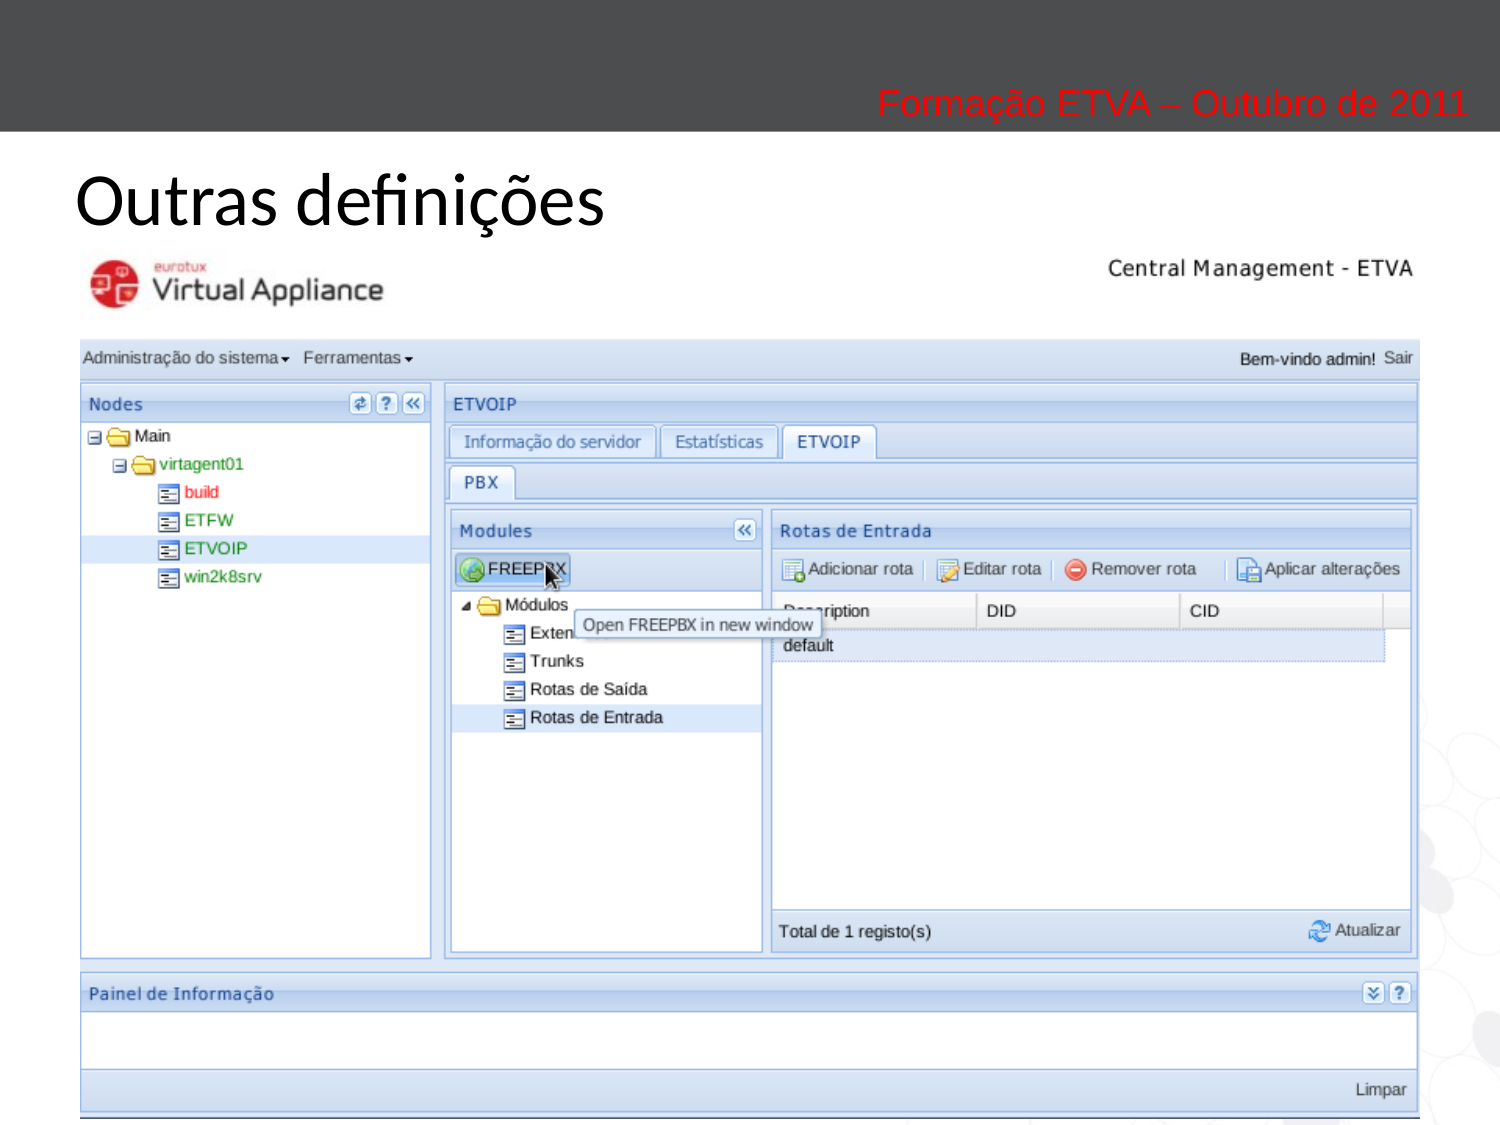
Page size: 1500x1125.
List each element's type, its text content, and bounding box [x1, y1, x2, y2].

title Outras definições [75, 112, 1425, 301]
picture [0, 0, 1500, 1125]
